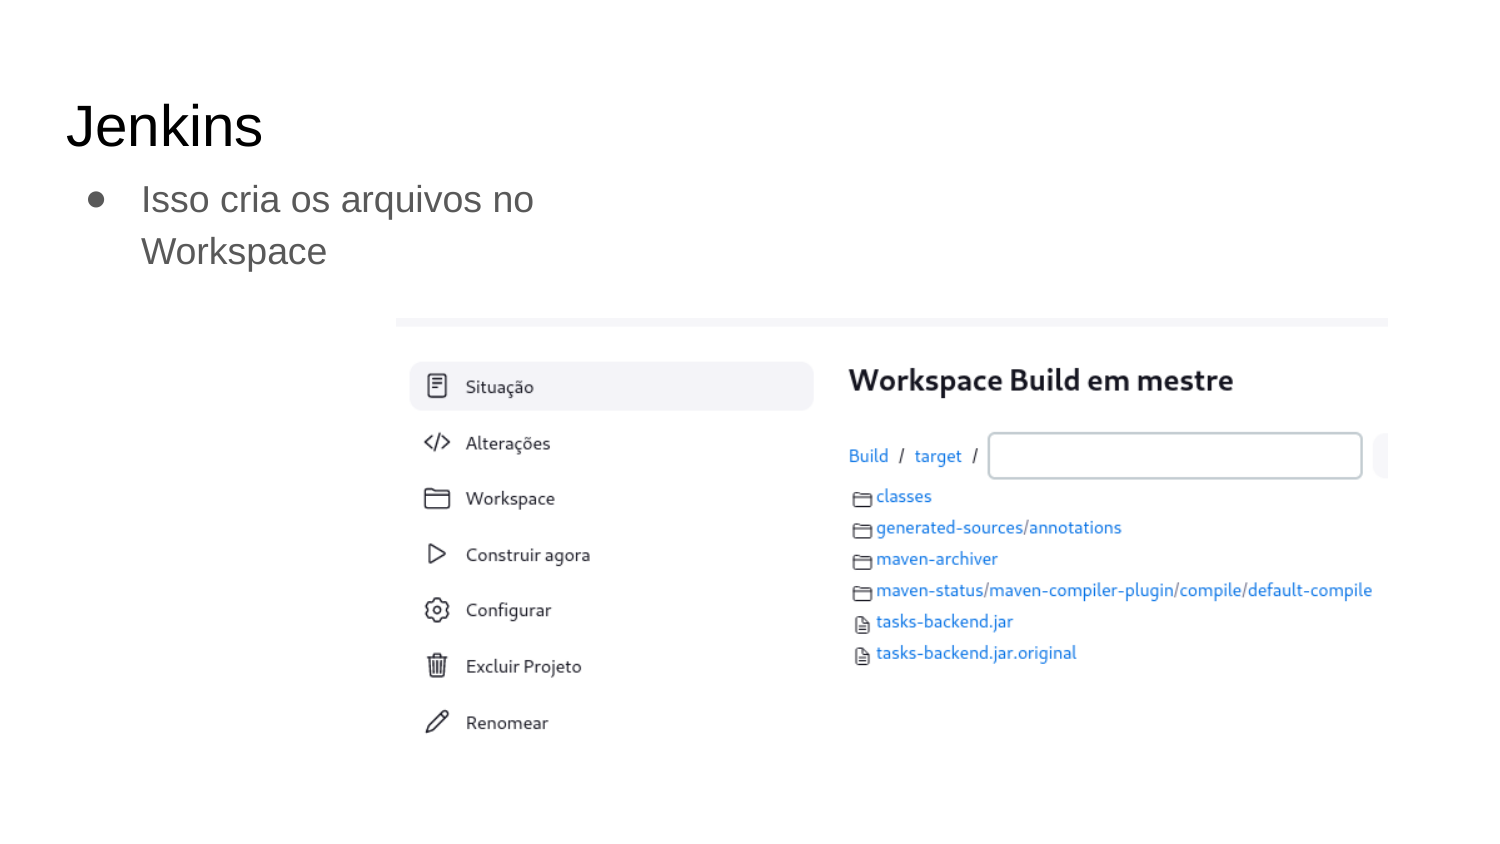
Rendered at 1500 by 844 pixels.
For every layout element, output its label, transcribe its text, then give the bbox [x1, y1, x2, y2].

picture [396, 318, 1388, 768]
list Isso cria os arquivos no Workspace [51, 153, 1489, 714]
title Jenkins [51, 72, 1449, 153]
